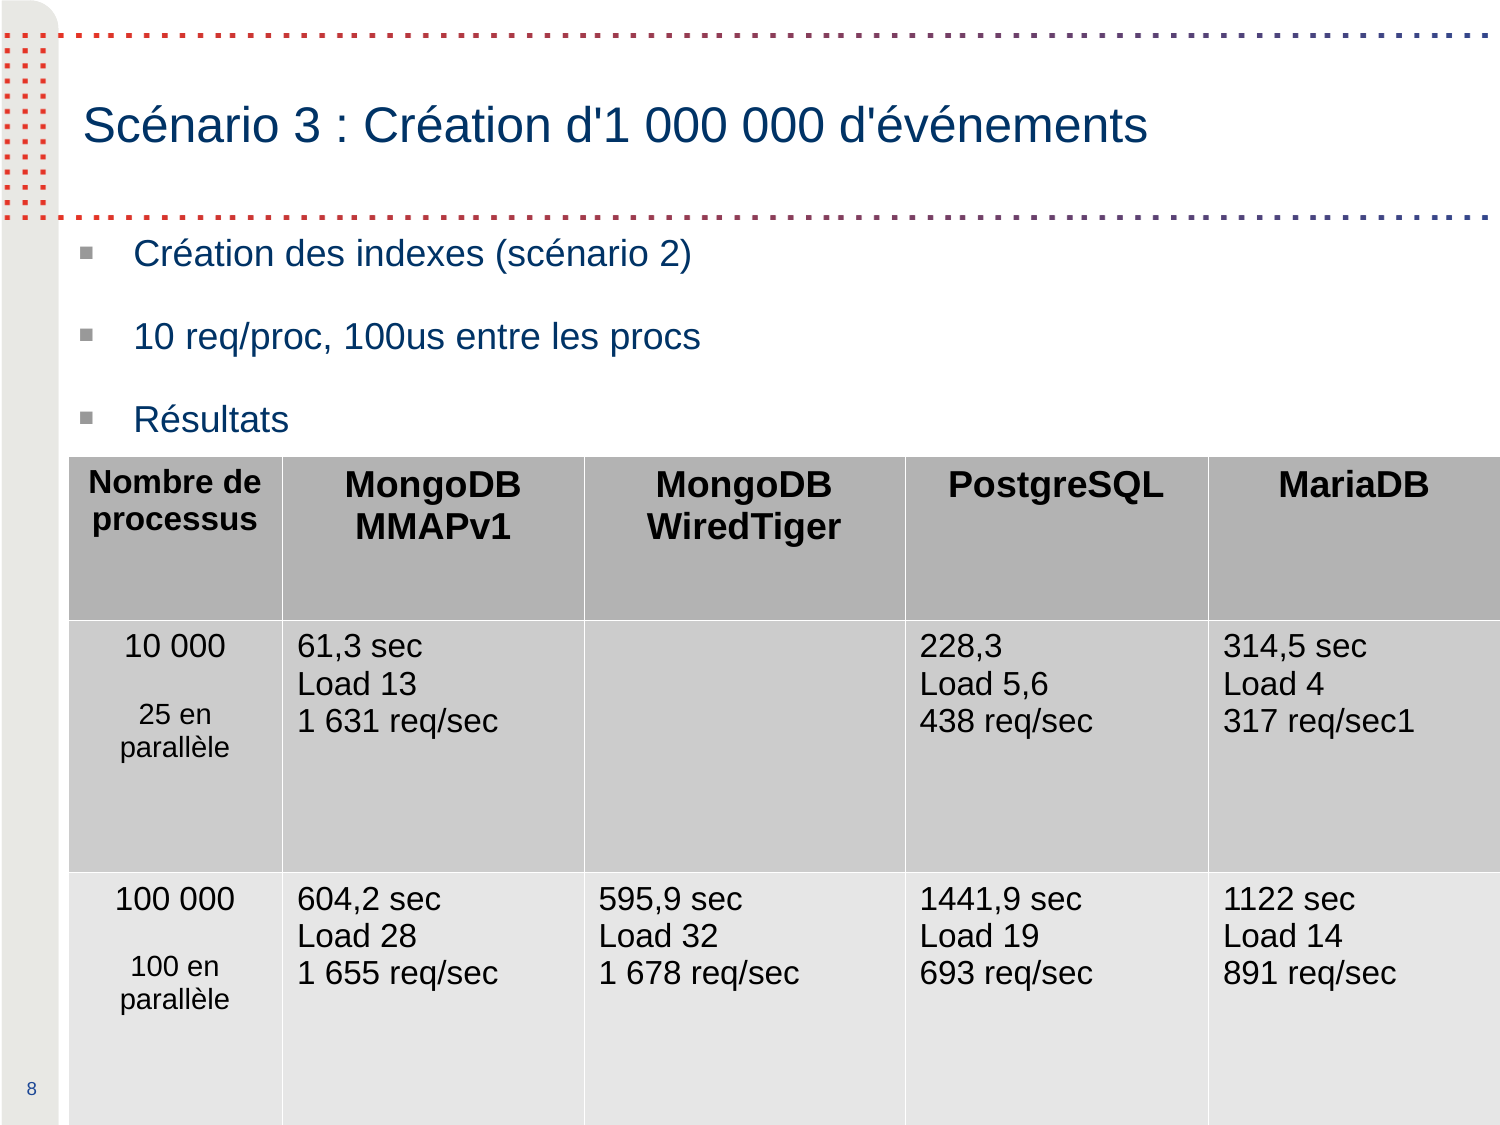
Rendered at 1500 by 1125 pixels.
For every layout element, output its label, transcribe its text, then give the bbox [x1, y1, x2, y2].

table_cell 228,3 Load 5,6 438 req/sec [906, 621, 1208, 872]
table_cell 61,3 sec Load 13 1 631 req/sec [283, 621, 584, 872]
table_cell 314,5 sec Load 4 317 req/sec1 [1209, 621, 1500, 872]
table_header MongoDB MMAPv1 [283, 457, 584, 620]
table_cell 595,9 sec Load 32 1 678 req/sec [585, 873, 905, 1125]
table_cell 1441,9 sec Load 19 693 req/sec [906, 873, 1208, 1125]
list Création des indexes (scénario 2) 10 req/proc, 100us entre les procs Résultats [62, 232, 1438, 1071]
picture [0, 33, 1500, 220]
table_header MariaDB [1209, 457, 1500, 620]
table_header PostgreSQL [906, 457, 1208, 620]
table_header Nombre de processus [69, 457, 282, 620]
title Scénario 3 : Création d'1 000 000 d'événements [82, 50, 1465, 200]
table_header MongoDB WiredTiger [585, 457, 905, 620]
table_cell 604,2 sec Load 28 1 655 req/sec [283, 873, 584, 1125]
table_cell 100 000 100 en parallèle [69, 873, 282, 1125]
table_cell 10 000 25 en parallèle [69, 621, 282, 872]
table_cell 1122 sec Load 14 891 req/sec [1209, 873, 1500, 1125]
table_cell [585, 621, 905, 872]
